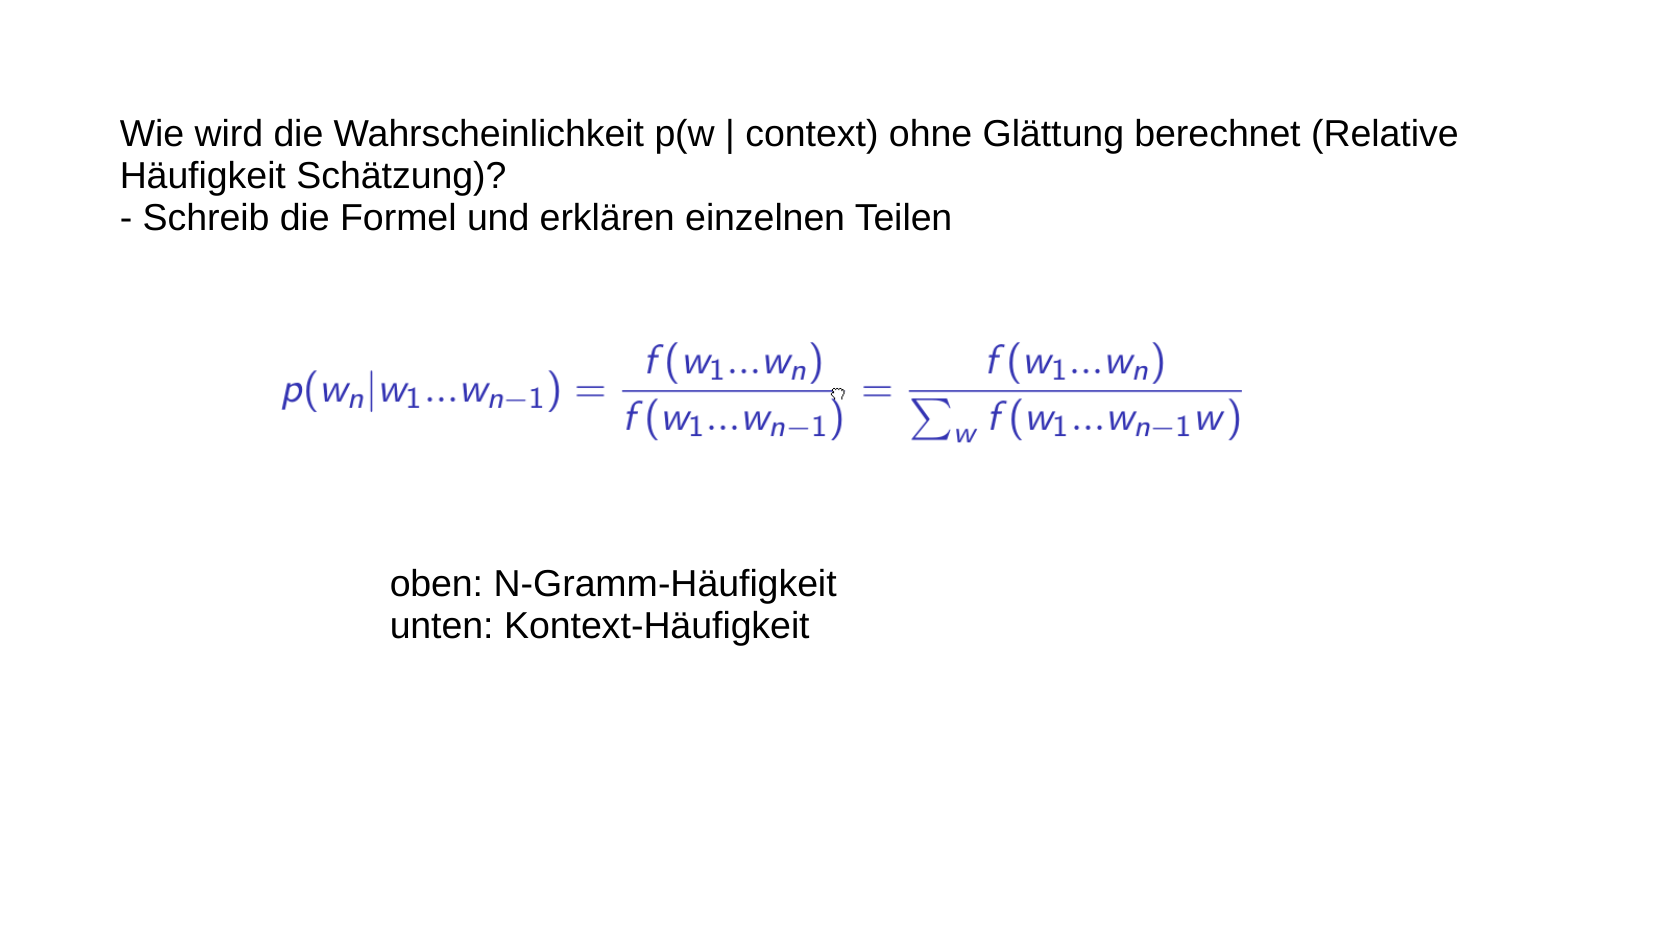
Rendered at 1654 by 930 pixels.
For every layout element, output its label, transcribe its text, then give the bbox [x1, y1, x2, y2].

text_box Wie wird die Wahrscheinlichkeit p(w | context) ohne Glättung berechnet (Relative Häufigkeit Schätzung)? - Schreib die Formel und erklären einzelnen Teilen [105, 104, 1606, 246]
picture [228, 295, 1291, 480]
text_box oben: N-Gramm-Häufigkeit unten: Kontext-Häufigkeit [375, 555, 1021, 654]
